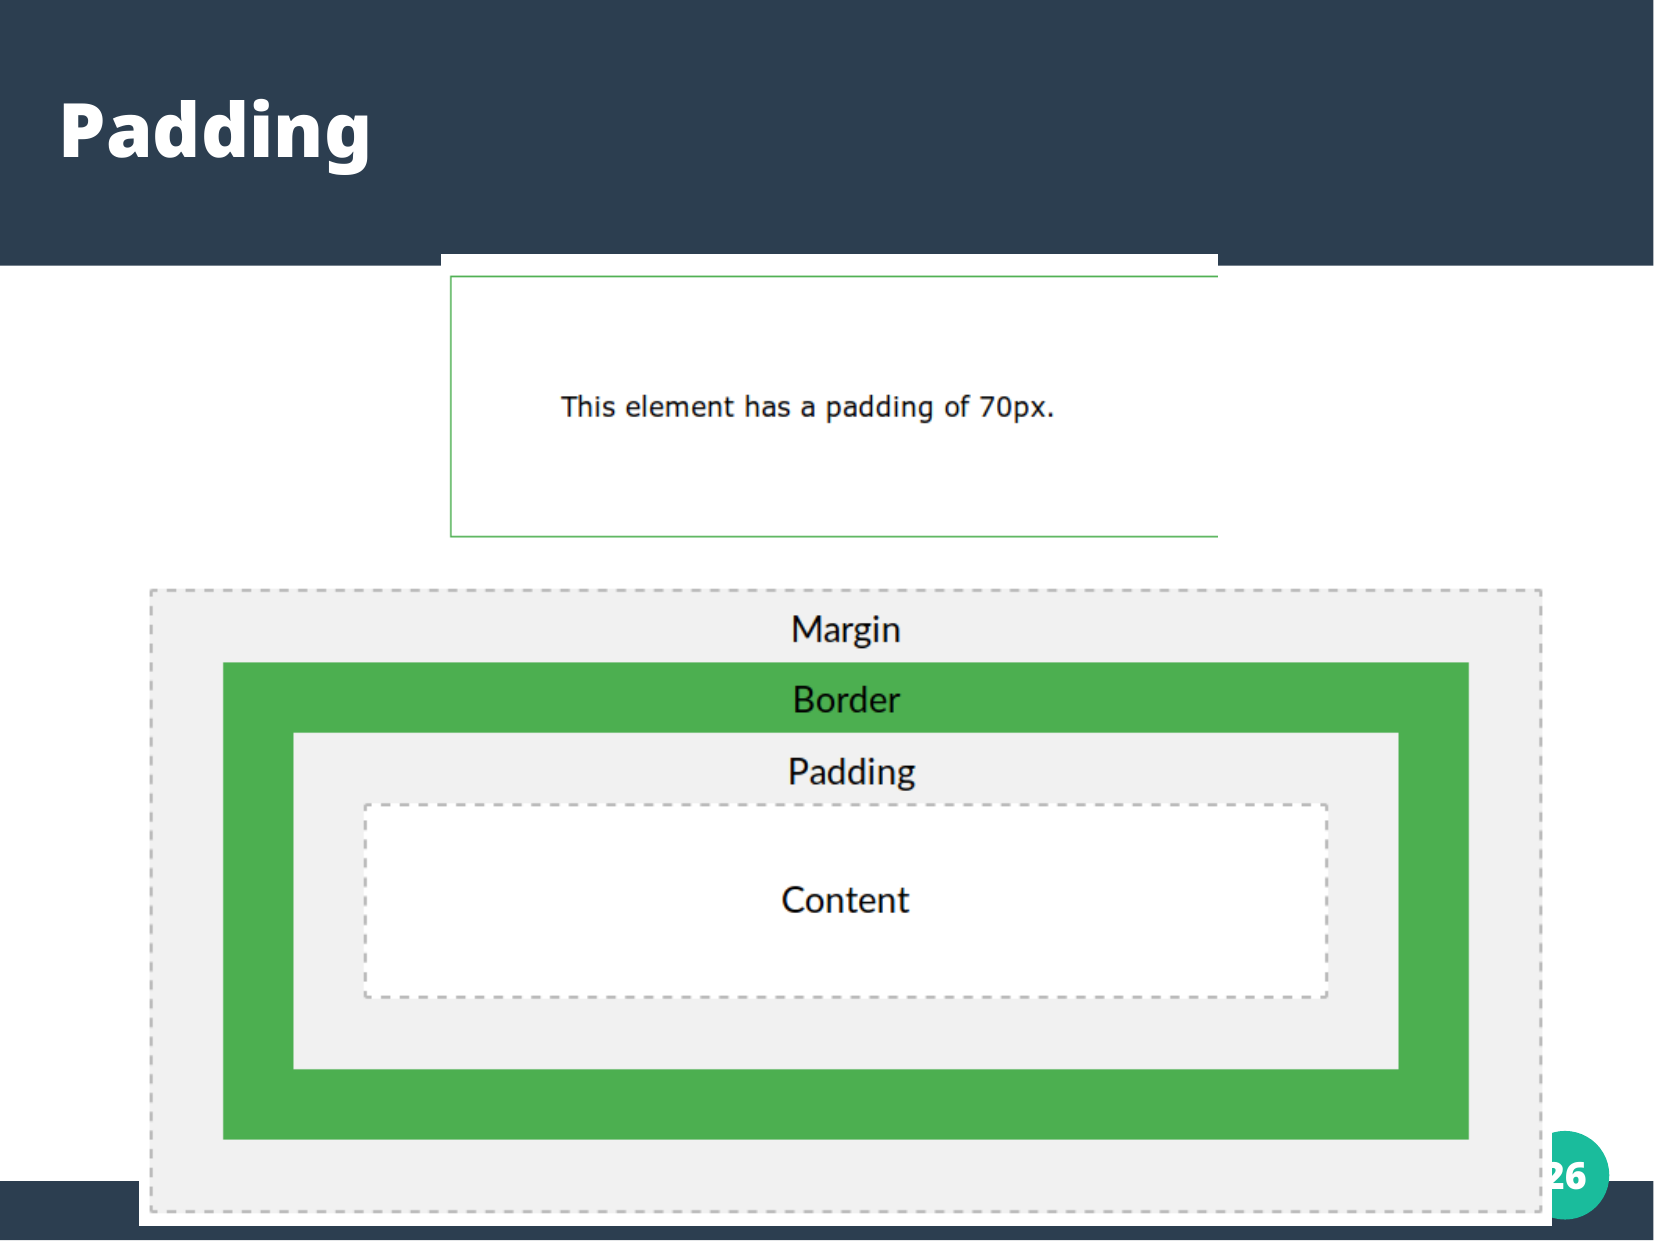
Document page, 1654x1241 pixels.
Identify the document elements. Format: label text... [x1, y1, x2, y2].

picture [441, 254, 1218, 555]
picture [139, 575, 1552, 1226]
title Padding [59, 49, 1595, 207]
